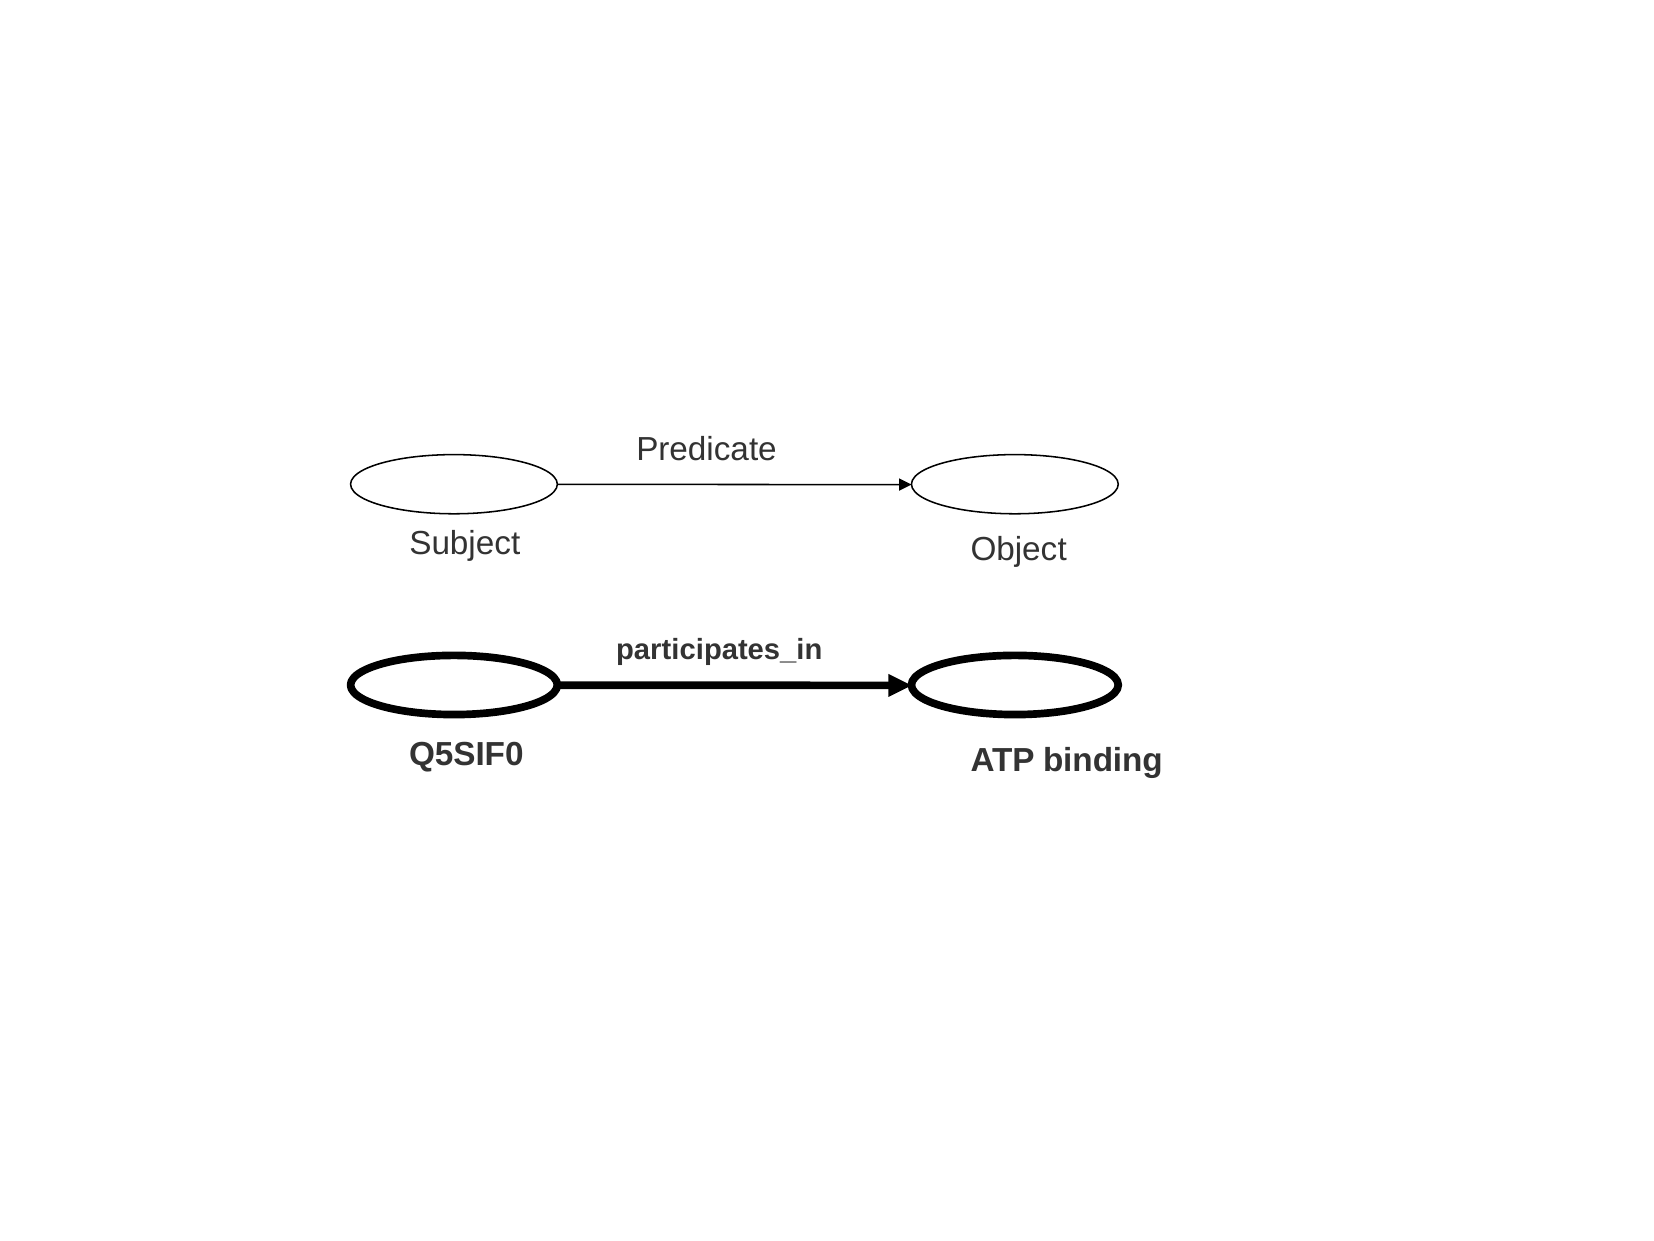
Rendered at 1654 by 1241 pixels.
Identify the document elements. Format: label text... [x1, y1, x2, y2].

text_box ATP binding [970, 735, 1207, 784]
text_box Q5SIF0 [409, 724, 537, 784]
text_box Predicate [636, 425, 794, 473]
text_box Object [970, 525, 1099, 573]
text_box Subject [409, 513, 538, 573]
text_box participates_in [616, 625, 853, 674]
